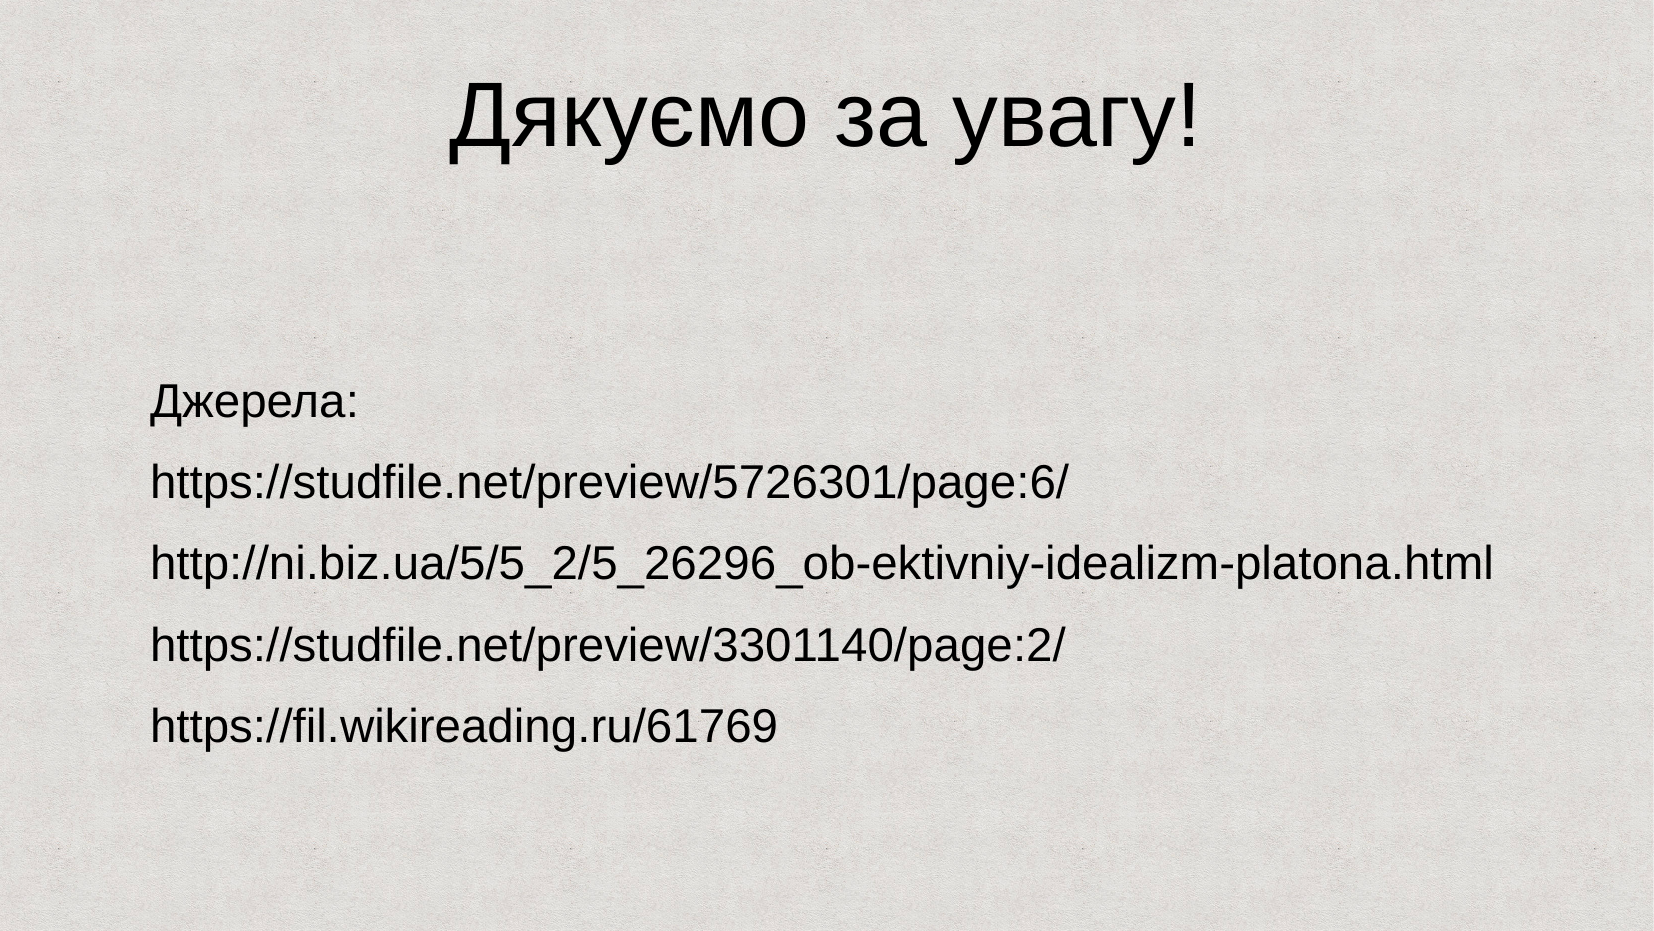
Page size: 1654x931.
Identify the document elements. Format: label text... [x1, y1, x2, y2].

list Джерела: https://studfile.net/preview/5726301/page:6/ http://ni.biz.ua/5/5_2/5_26296_ob-ektivniy-idealizm-platona.html https://studfile.net/preview/3301140/page:2/ https://fil.wikireading.ru/61769 [82, 375, 1571, 758]
title Дякуємо за увагу! [82, 37, 1571, 193]
picture [0, 0, 1654, 931]
